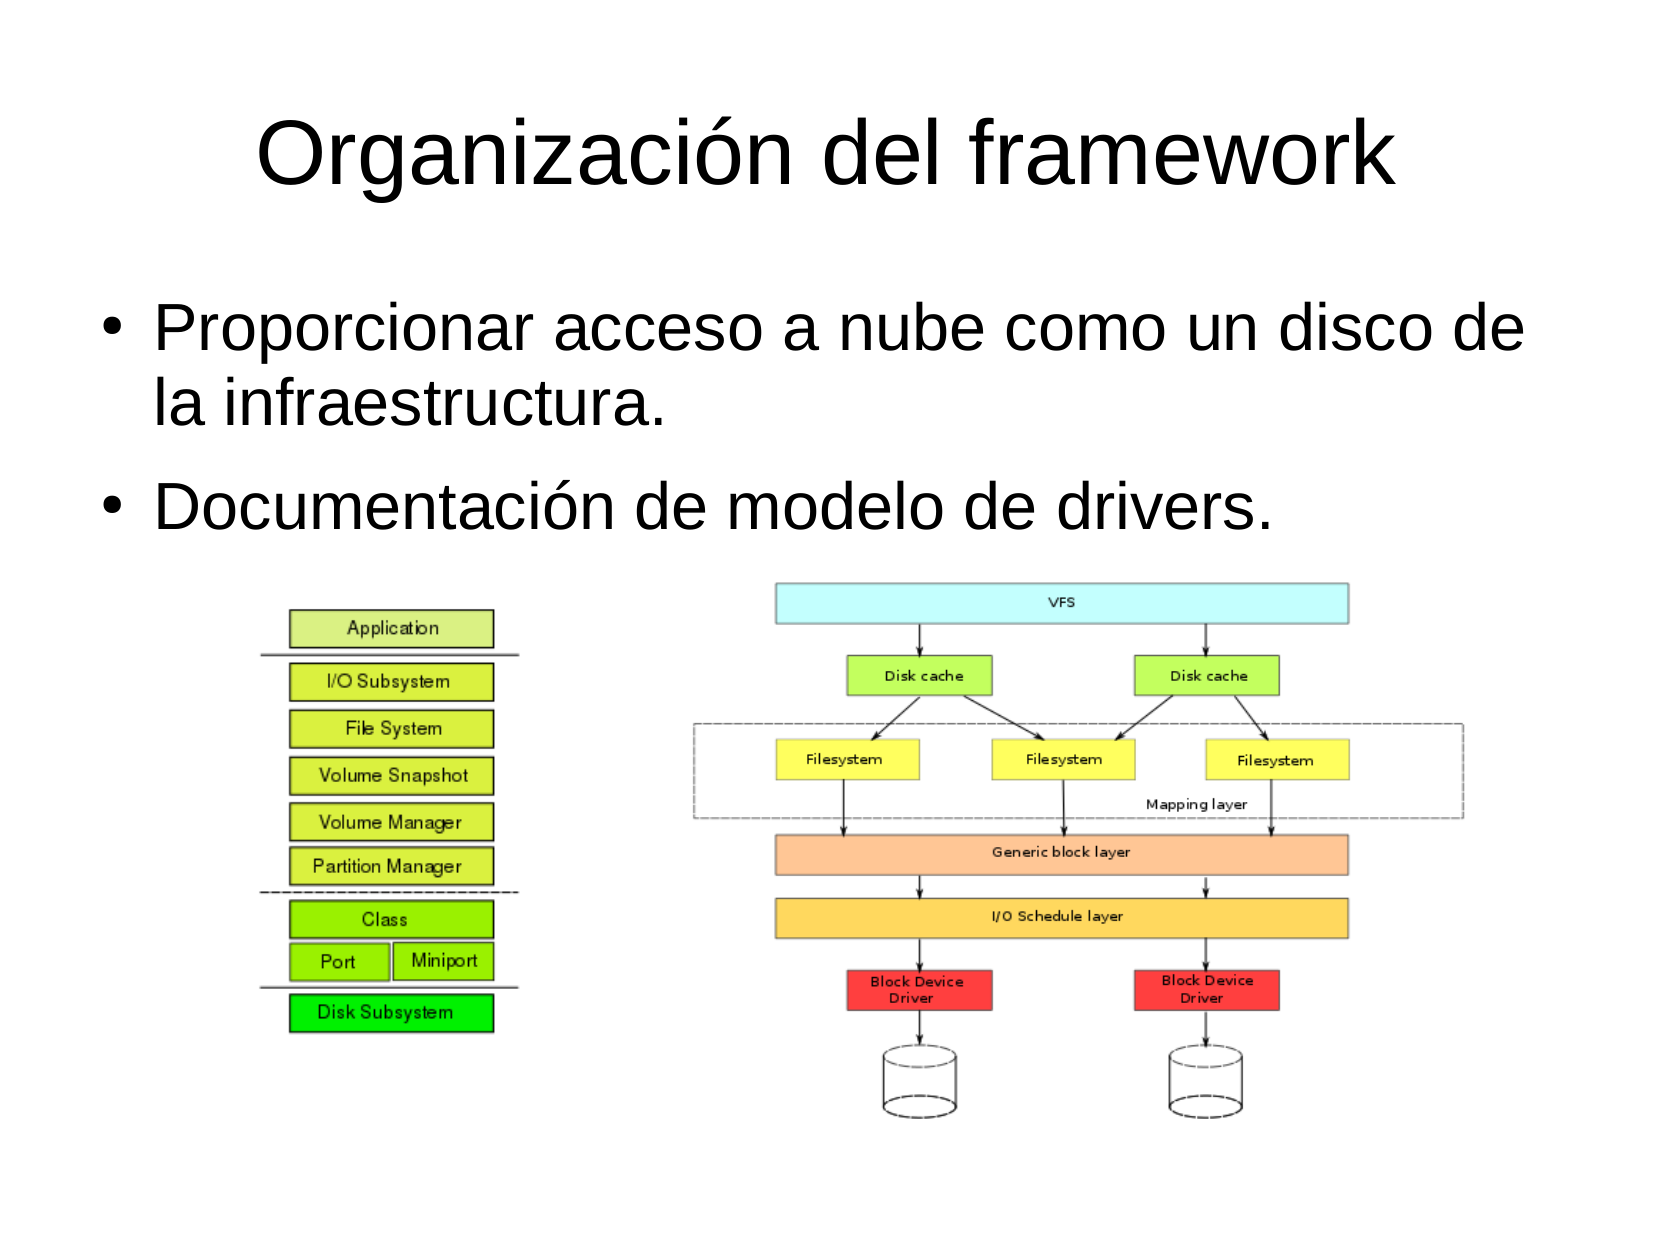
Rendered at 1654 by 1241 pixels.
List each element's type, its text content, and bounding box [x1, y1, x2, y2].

picture [679, 569, 1483, 1134]
picture [236, 586, 537, 1058]
list Proporcionar acceso a nube como un disco de la infraestructura. Documentación de modelo de drivers. [82, 290, 1538, 1010]
title Organización del framework [82, 49, 1571, 257]
